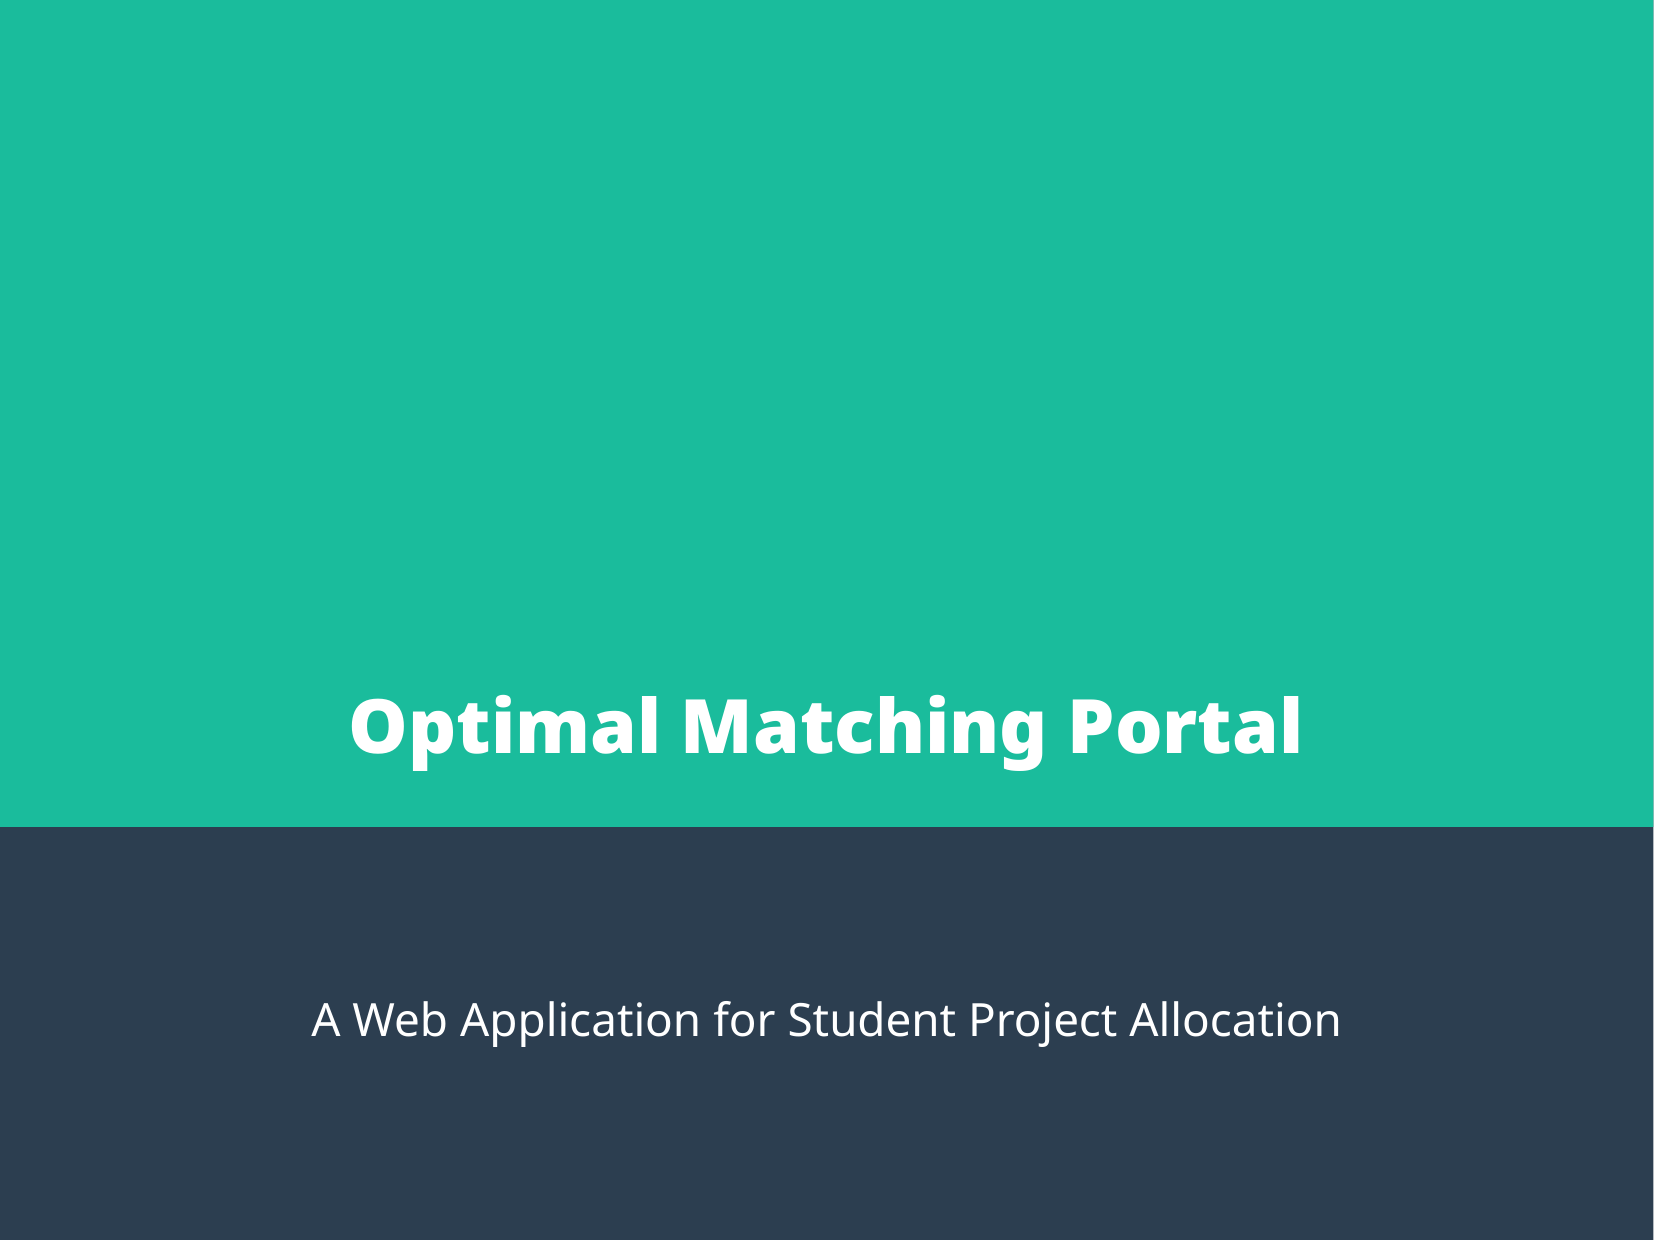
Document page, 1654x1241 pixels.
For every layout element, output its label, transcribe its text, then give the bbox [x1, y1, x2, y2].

subtitle A Web Application for Student Project Allocation [59, 856, 1595, 1182]
title Optimal Matching Portal [59, 620, 1595, 778]
